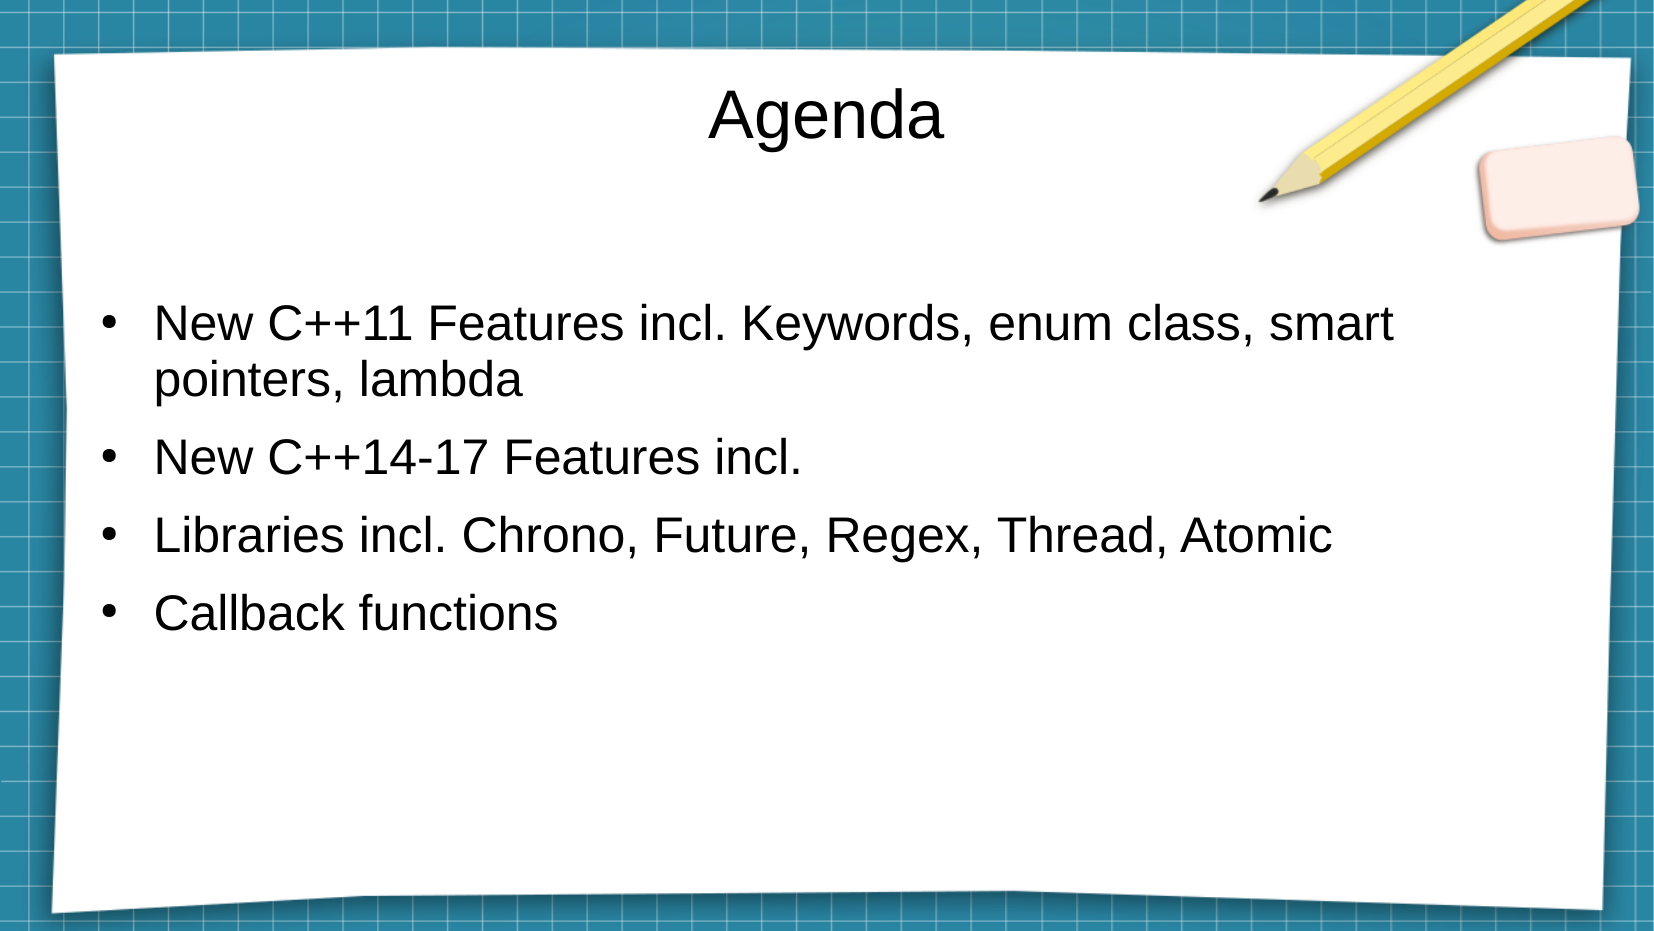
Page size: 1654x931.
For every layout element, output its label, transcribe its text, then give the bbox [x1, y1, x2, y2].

title Agenda [82, 37, 1571, 193]
picture [0, 0, 1654, 931]
list New C++11 Features incl. Keywords, enum class, smart pointers, lambda New C++14-17 Features incl. Libraries incl. Chrono, Future, Regex, Thread, Atomic Callback functions [82, 217, 1571, 758]
